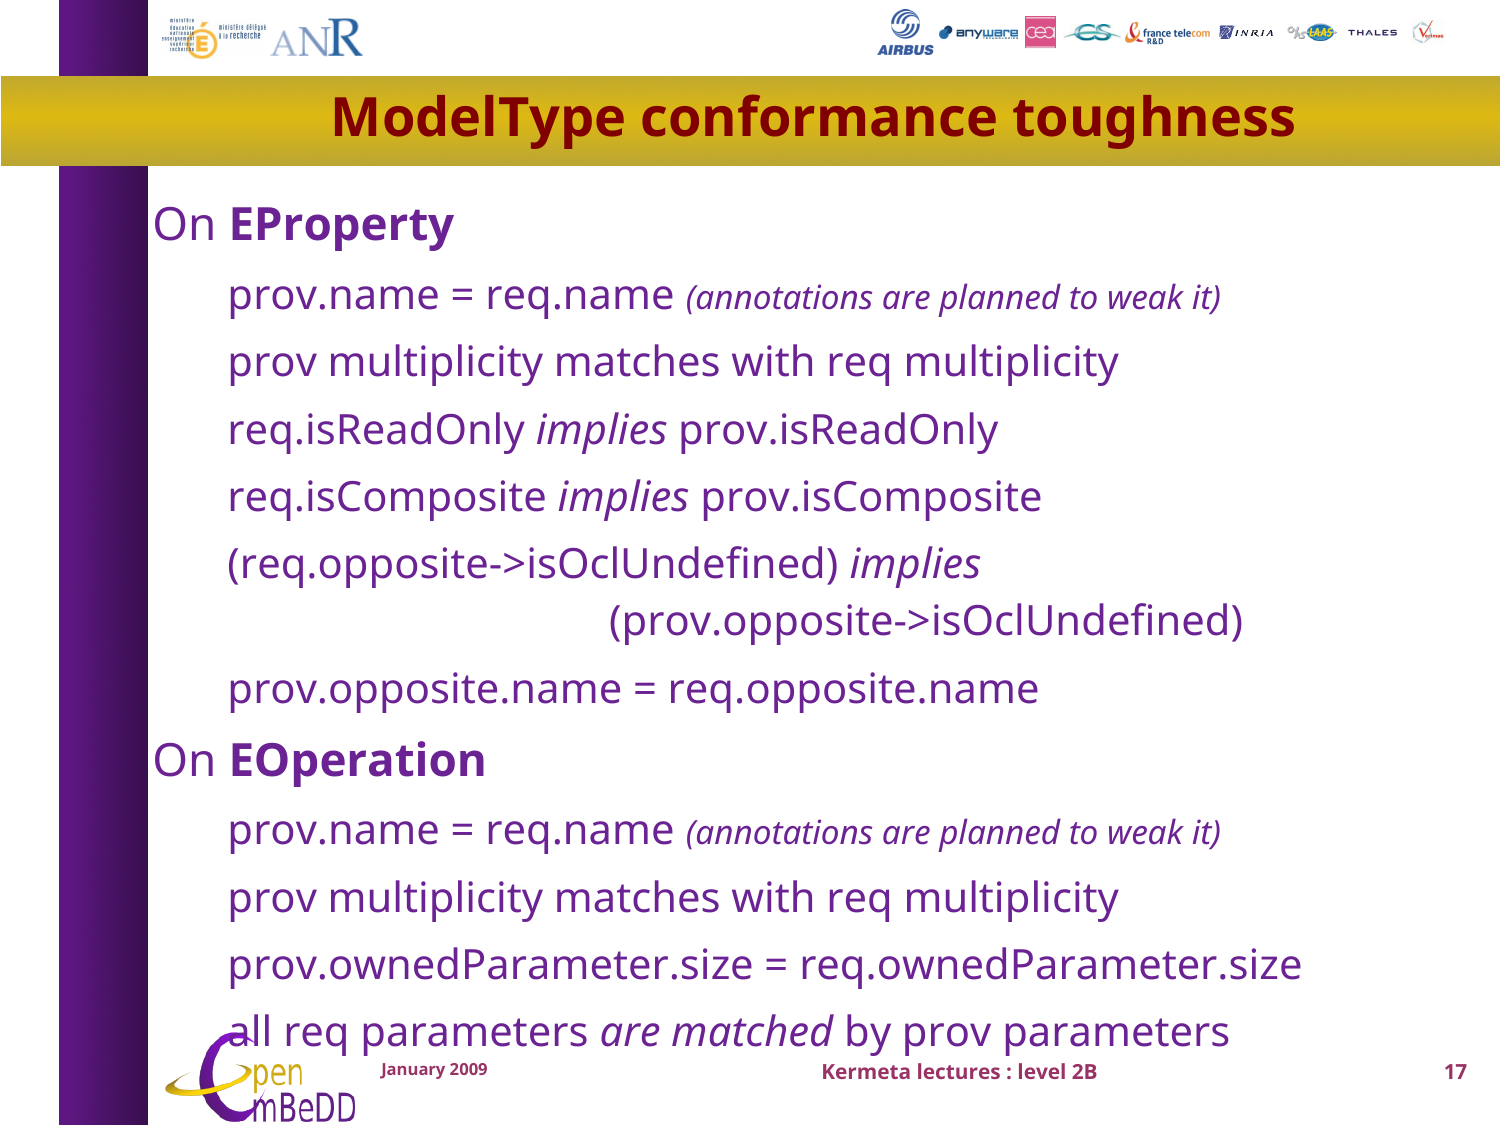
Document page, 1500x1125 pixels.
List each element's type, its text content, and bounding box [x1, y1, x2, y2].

picture [329, 1032, 341, 1043]
picture [233, 1035, 243, 1043]
picture [270, 18, 363, 57]
picture [165, 1032, 355, 1122]
picture [162, 18, 266, 59]
title ModelType conformance toughness [147, 66, 1481, 164]
picture [1, 0, 1500, 1125]
list On EProperty prov.name = req.name (annotations are planned to weak it) prov multiplicity matches with req multiplicity req.isReadOnly implies prov.isReadOnly req.isComposite implies prov.isComposite (req.opposite->isOclUndefined) implies (prov.opposite->isOclUndefined) prov.opposite.name = req.opposite.name On EOperation prov.name = req.name (annotations are planned to weak it) prov multiplicity matches with req multiplicity prov.ownedParameter.size = req.ownedParameter.size all req parameters are matched by prov parameters [77, 191, 1500, 1004]
picture [877, 9, 1445, 55]
